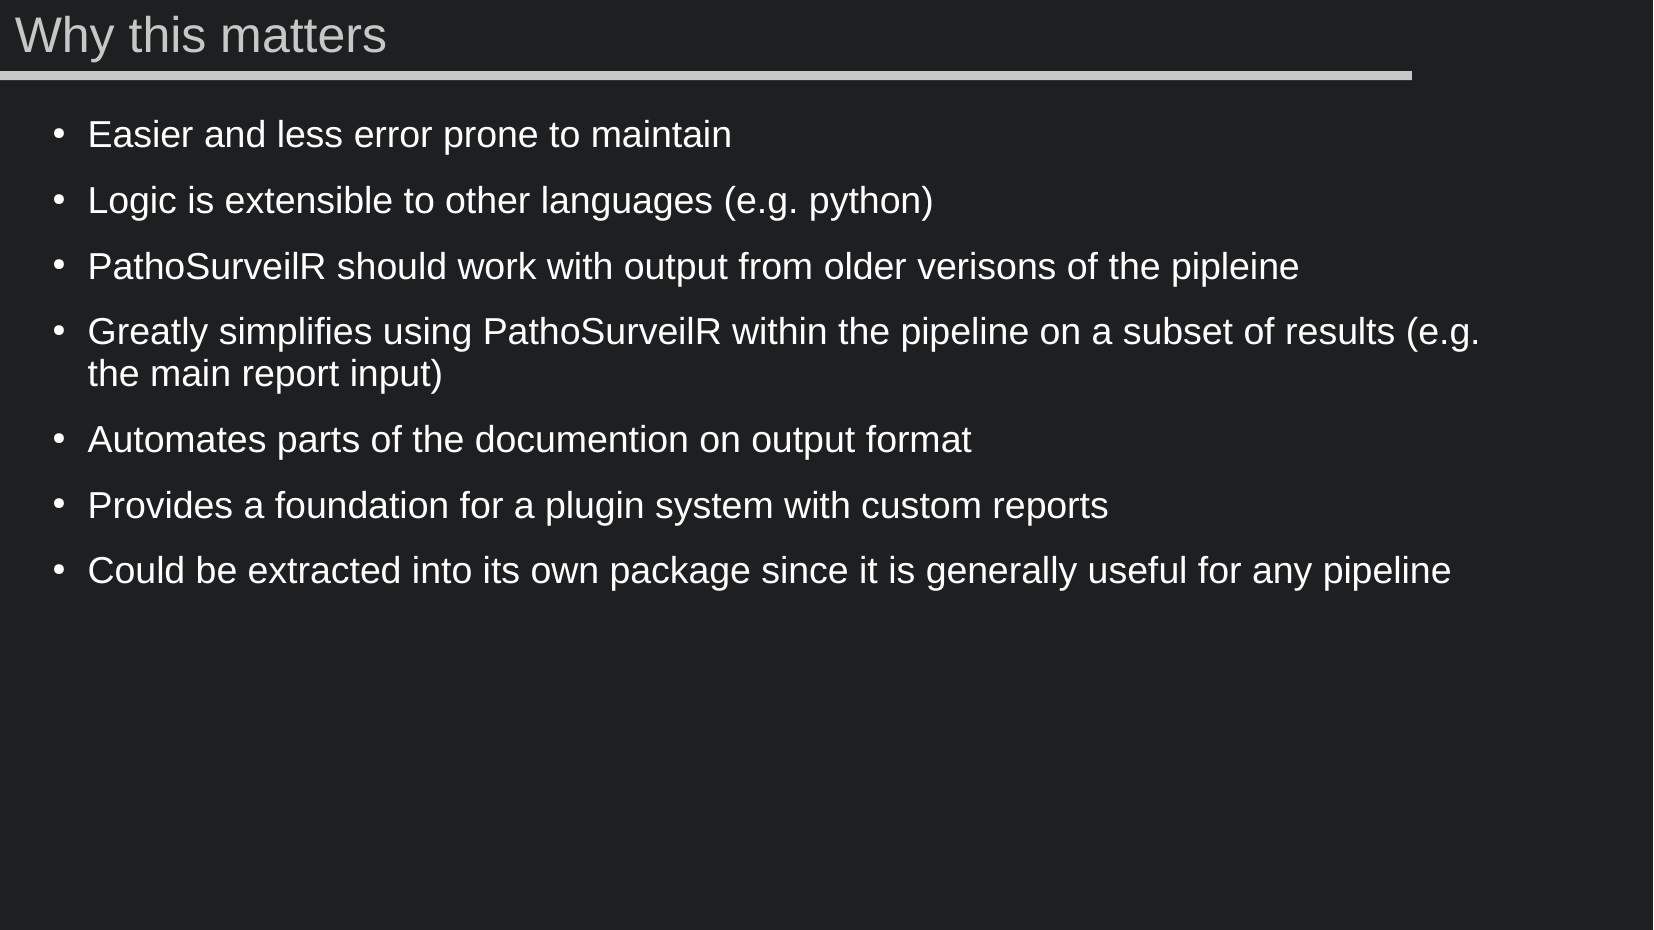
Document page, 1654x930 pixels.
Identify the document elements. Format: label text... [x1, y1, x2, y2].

text_box [0, 76, 1412, 81]
text_box Why this matters [0, 0, 1651, 76]
text_box Easier and less error prone to maintain Logic is extensible to other languages (e.g. python) PathoSurveilR should work with output from older verisons of the pipleine Greatly simplifies using PathoSurveilR within the pipeline on a subset of results (e.g. the main report input) Automates parts of the documention on output format Provides a foundation for a plugin system with custom reports Could be extracted into its own package since it is generally useful for any pipeline [37, 106, 1538, 863]
